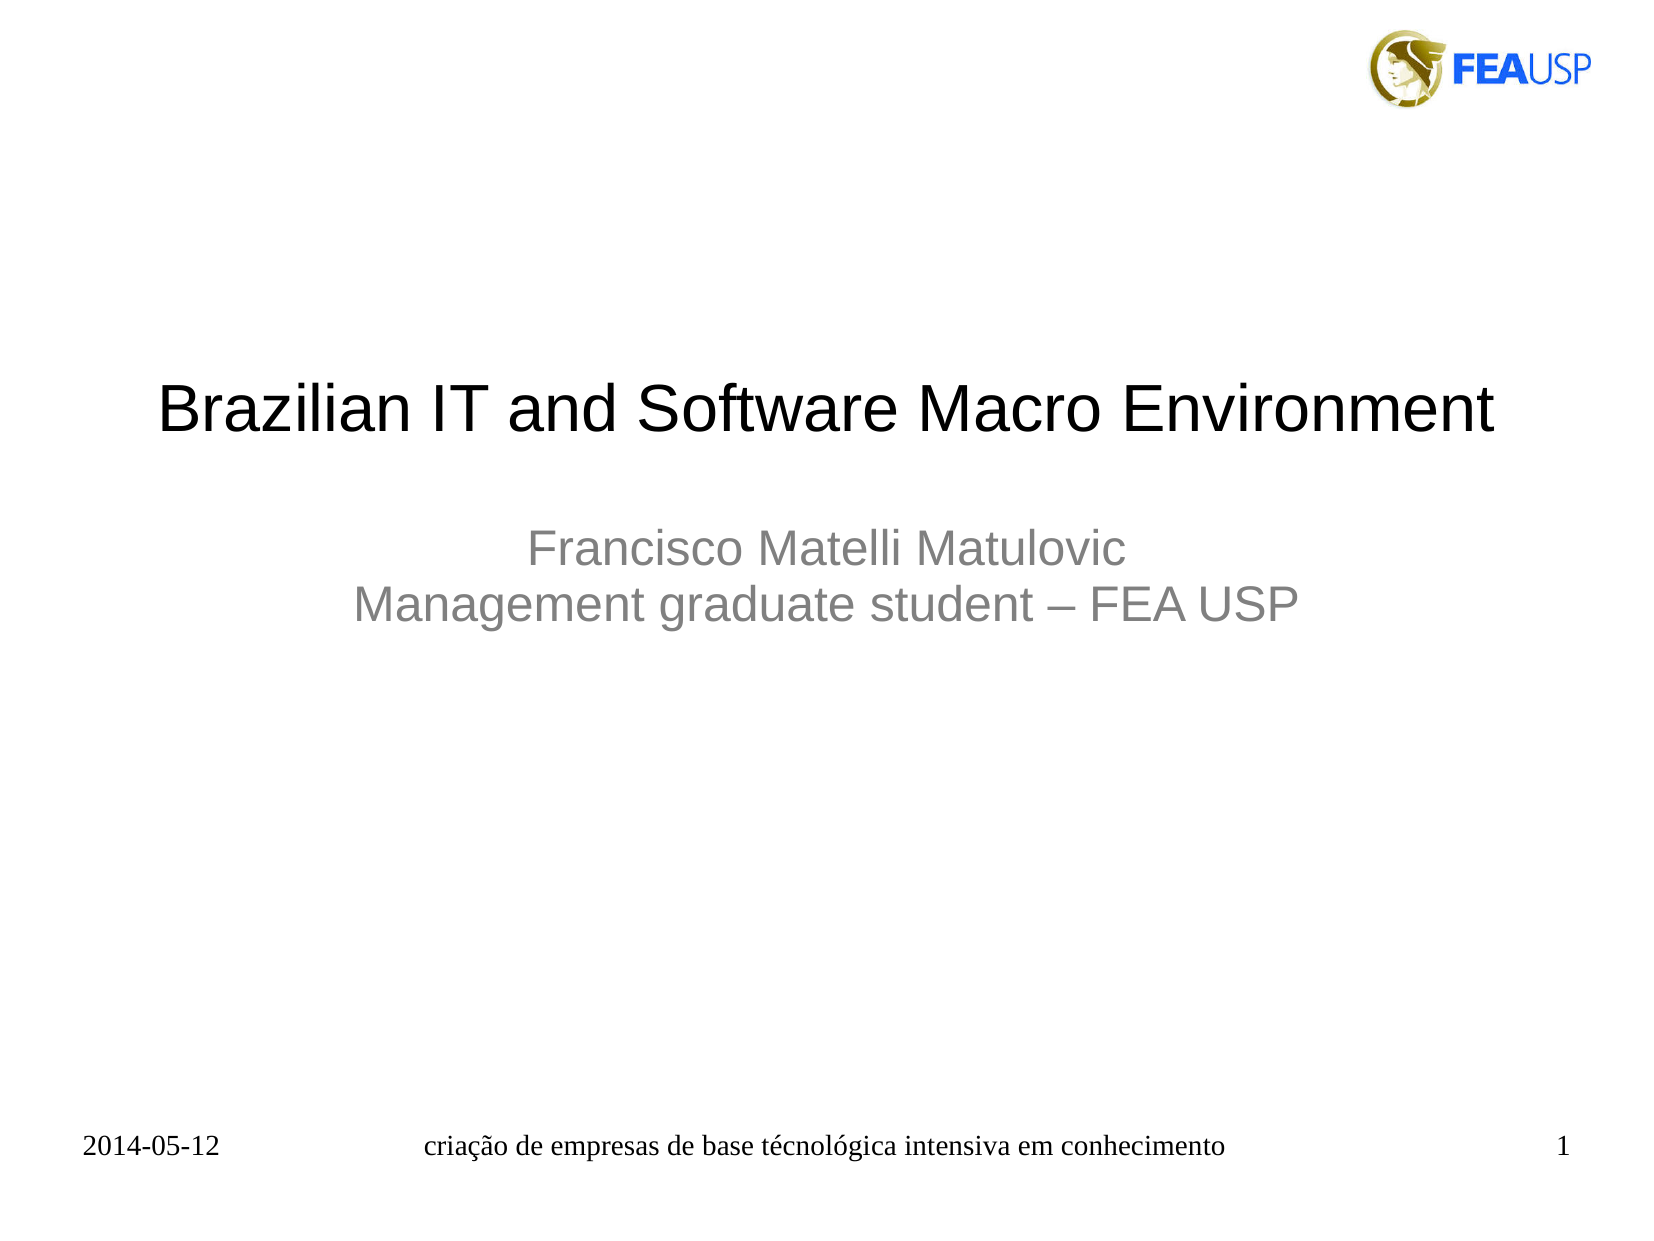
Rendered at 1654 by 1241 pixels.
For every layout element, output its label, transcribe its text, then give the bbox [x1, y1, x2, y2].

subtitle Brazilian IT and Software Macro Environment Francisco Matelli Matulovic Management graduate student – FEA USP [82, 49, 1571, 1010]
picture [1366, 29, 1591, 110]
